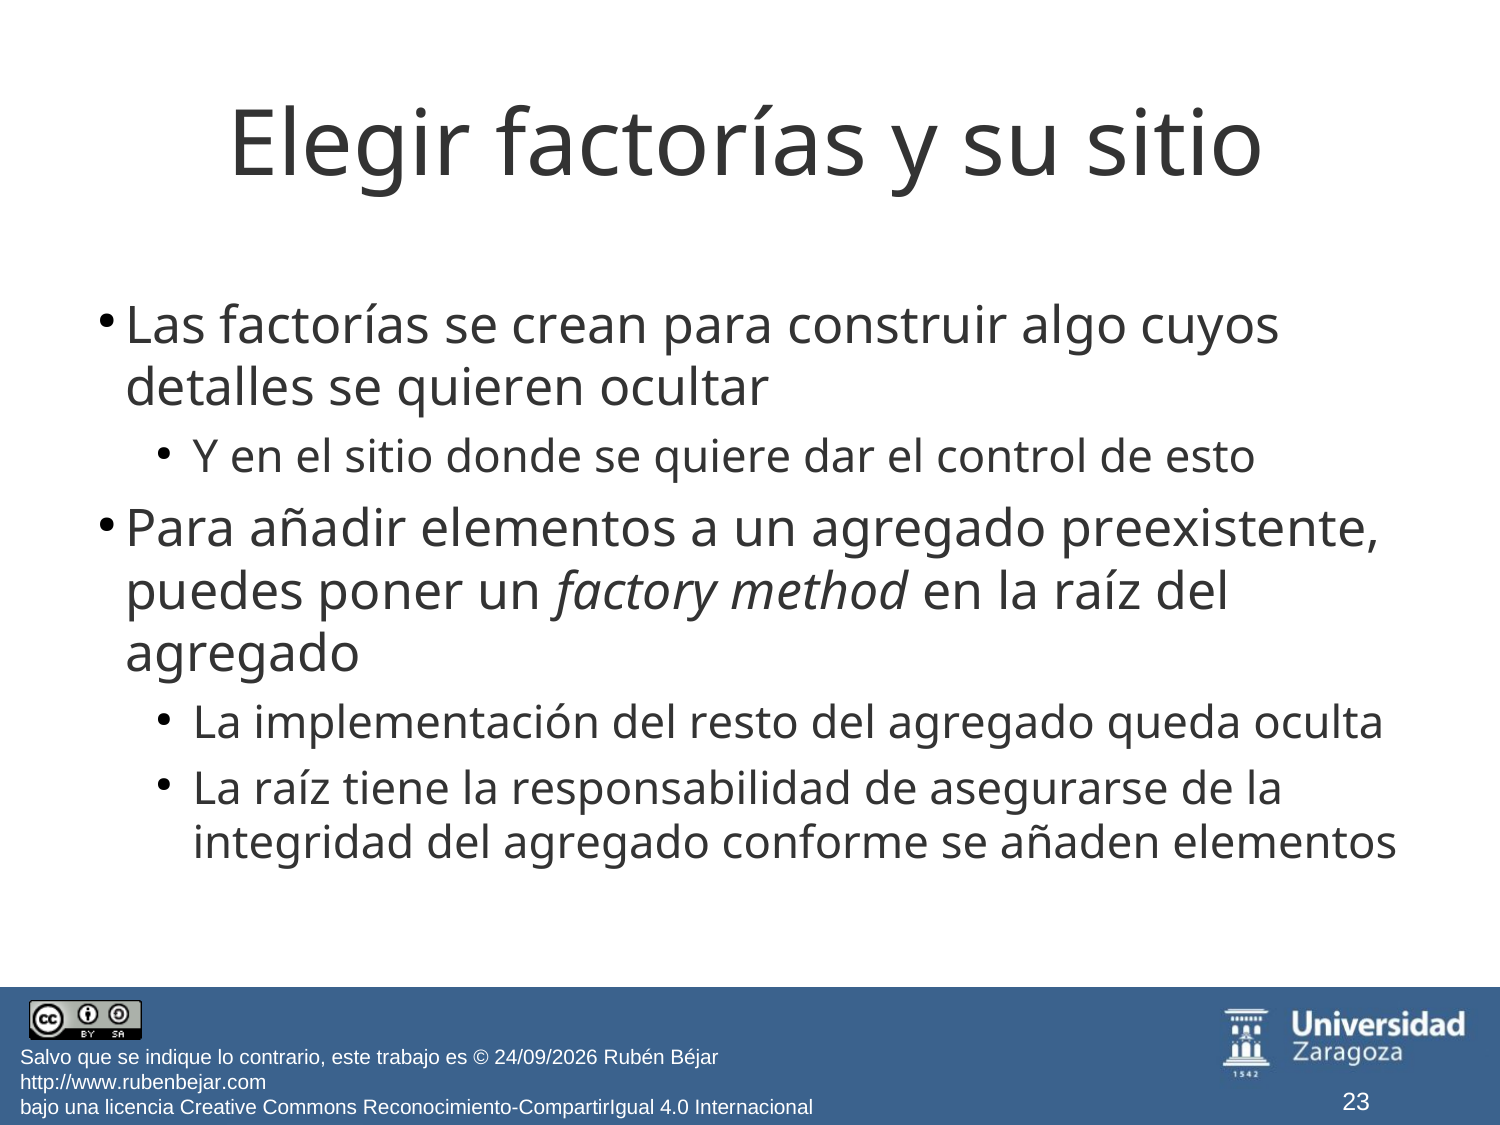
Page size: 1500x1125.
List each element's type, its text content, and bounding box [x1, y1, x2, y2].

title Elegir factorías y su sitio [74, 21, 1420, 257]
picture [0, 987, 1500, 1125]
list Las factorías se crean para construir algo cuyos detalles se quieren ocultar Y en el sitio donde se quiere dar el control de esto Para añadir elementos a un agregado preexistente, puedes poner un factory method en la raíz del agregado La implementación del resto del agregado queda oculta La raíz tiene la responsabilidad de asegurarse de la integridad del agregado conforme se añaden elementos [82, 283, 1418, 957]
